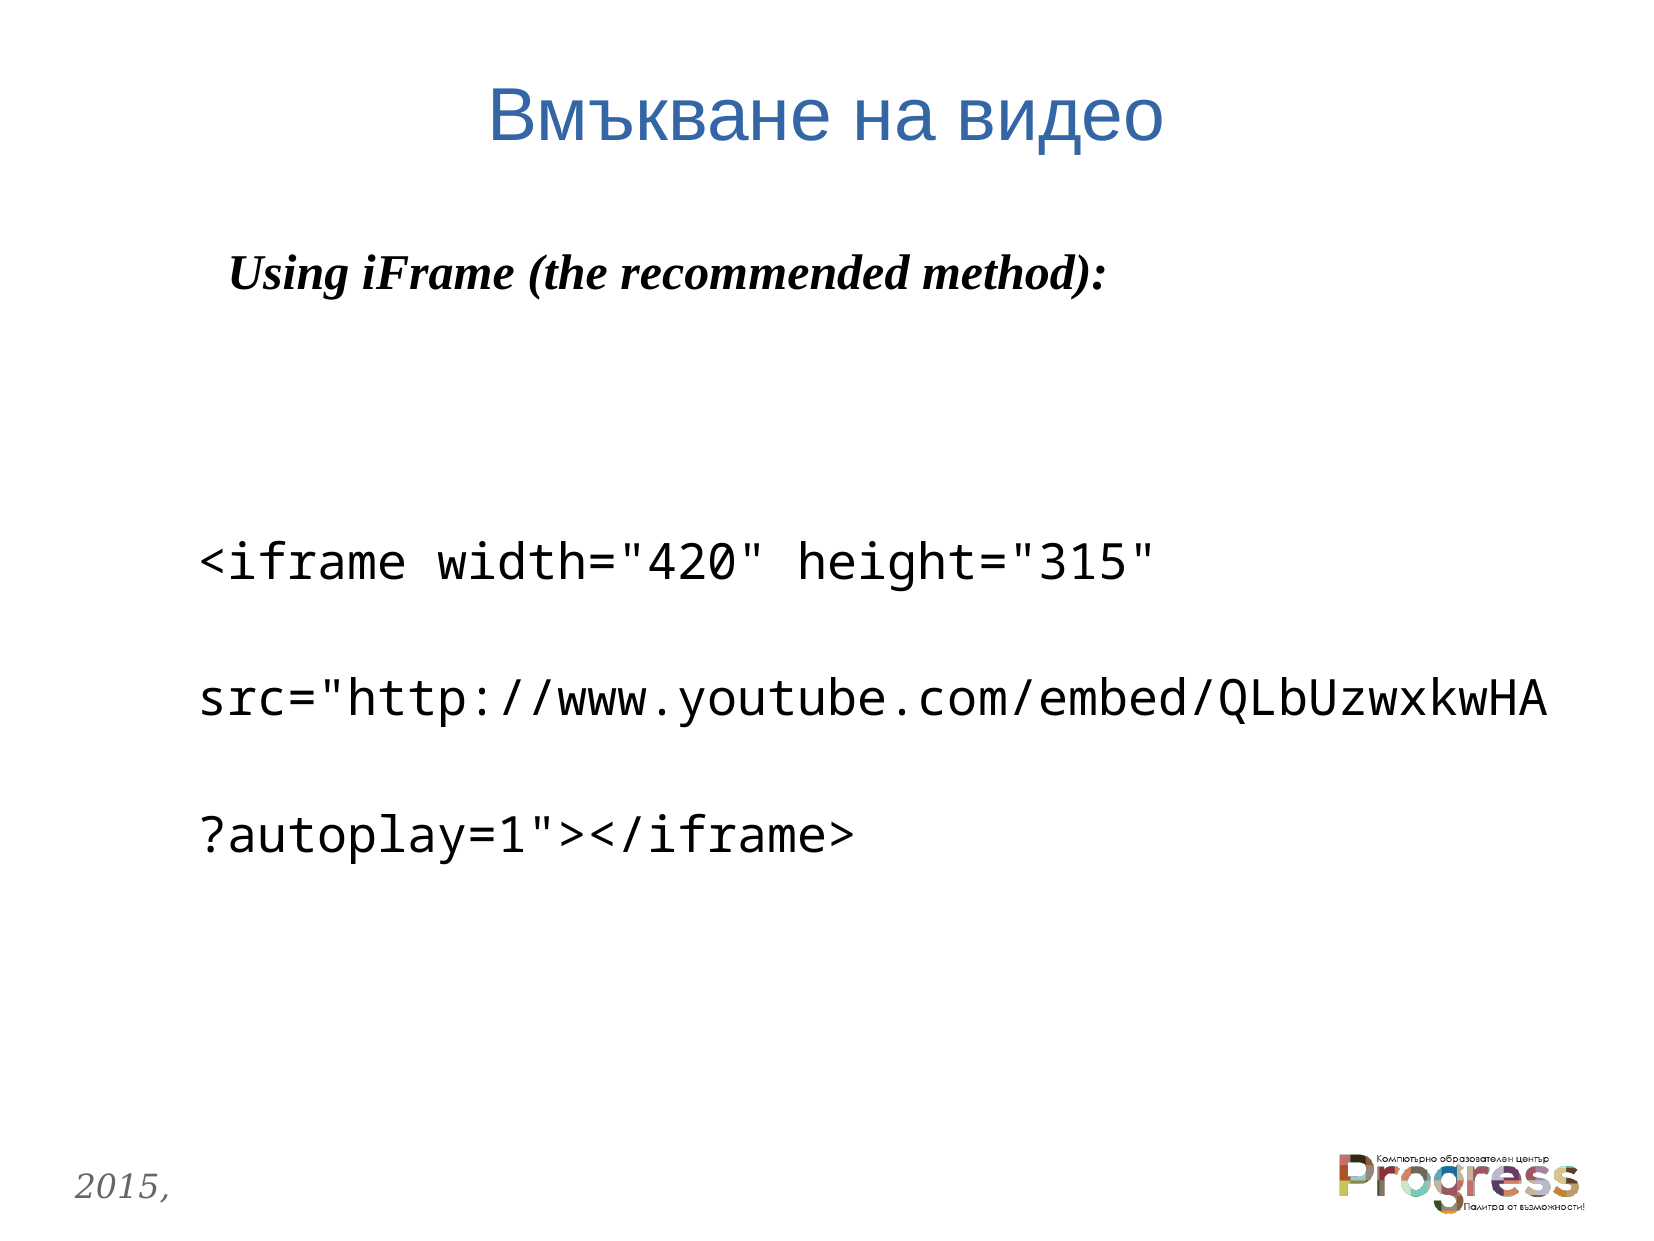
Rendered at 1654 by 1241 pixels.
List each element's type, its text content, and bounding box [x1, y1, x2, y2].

list Using iFrame (the recommended method): <iframe width="420" height="315" src="http://www.youtube.com/embed/QLbUzwxkwHA?autoplay=1"></iframe> [180, 245, 1576, 1051]
picture [1339, 1153, 1591, 1214]
title Вмъкване на видео [82, 49, 1571, 181]
